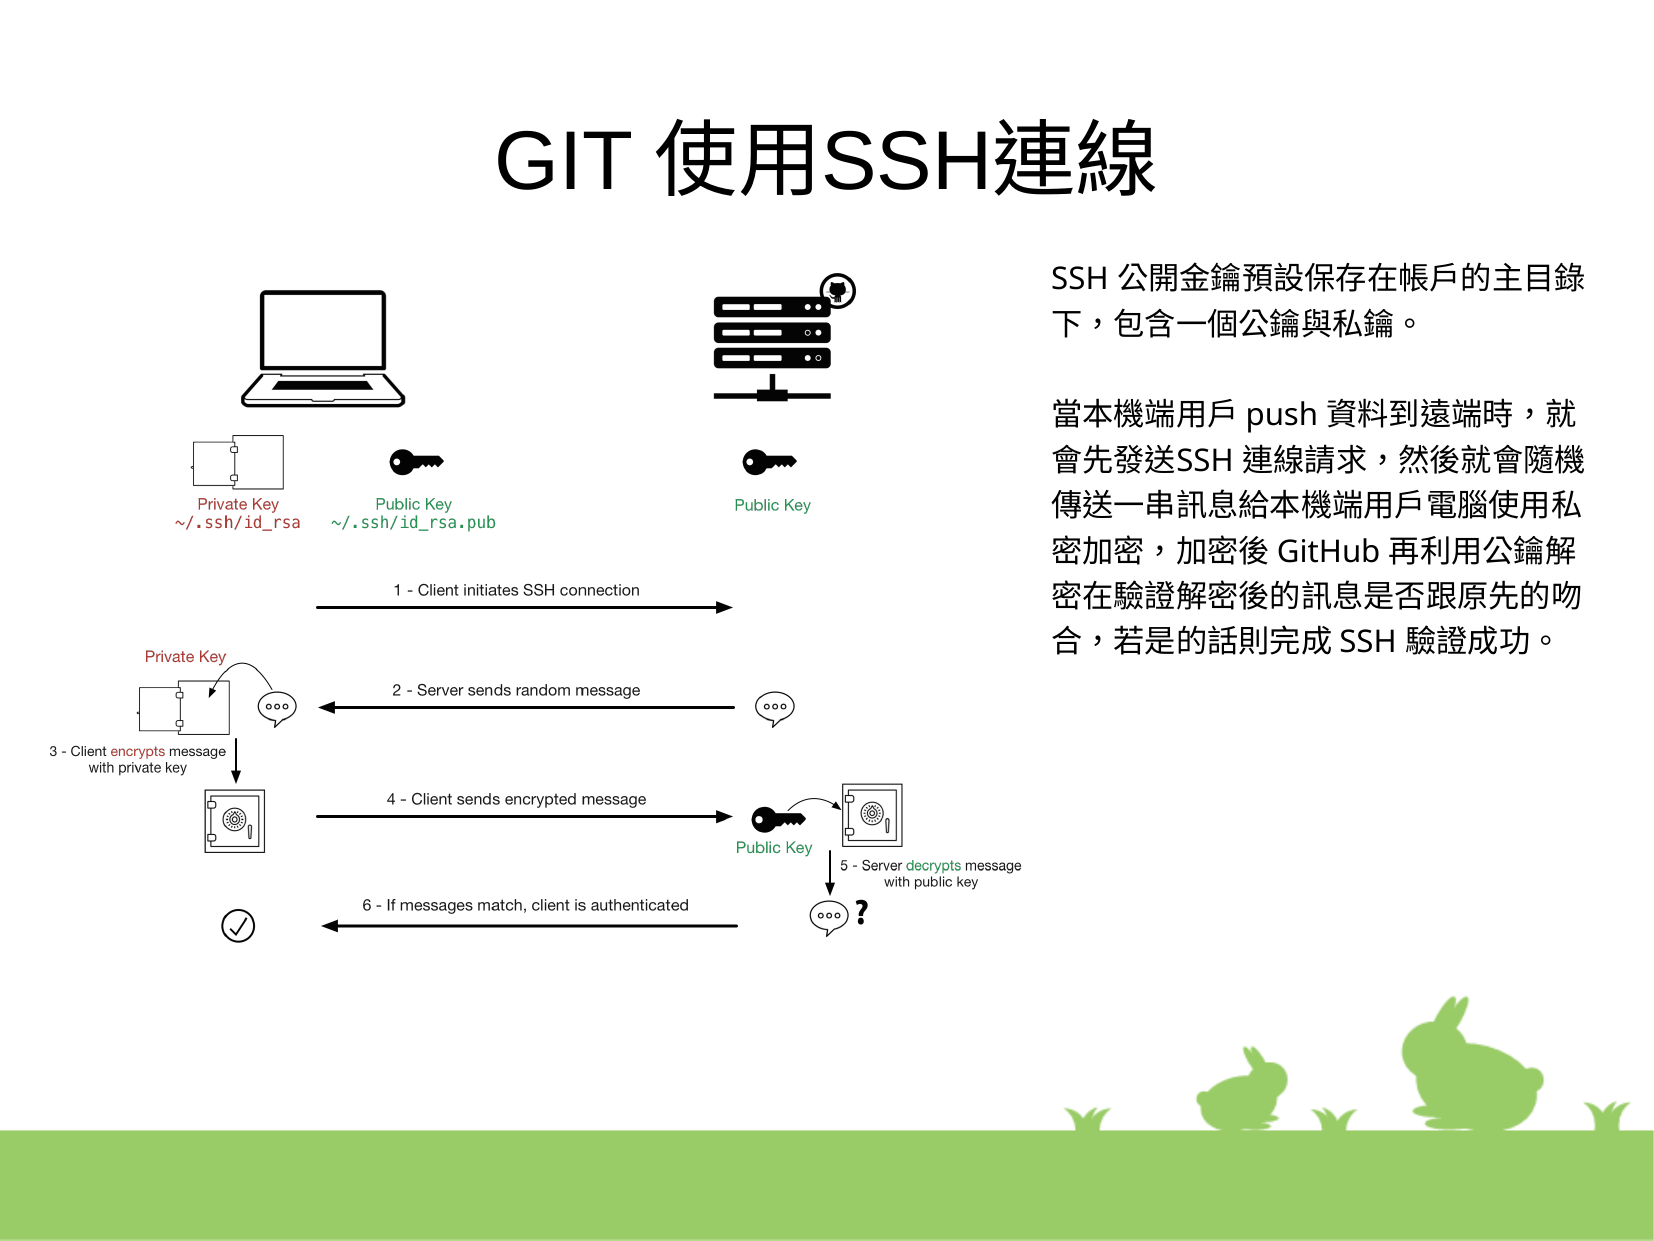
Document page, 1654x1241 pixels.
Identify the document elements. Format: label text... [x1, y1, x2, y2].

title GIT 使用SSH連線 [82, 49, 1571, 257]
title SSH 公開金鑰預設保存在帳戶的主目錄下，包含一個公鑰與私鑰。 當本機端用戶 push 資料到遠端時，就會先發送SSH 連線請求，然後就會隨機傳送一串訊息給本機端用戶電腦使用私密加密，加密後 GitHub 再利用公鑰解密在驗證解密後的訊息是否跟原先的吻合，若是的話則完成 SSH 驗證成功。 [1051, 82, 1595, 834]
picture [0, 0, 1654, 1241]
